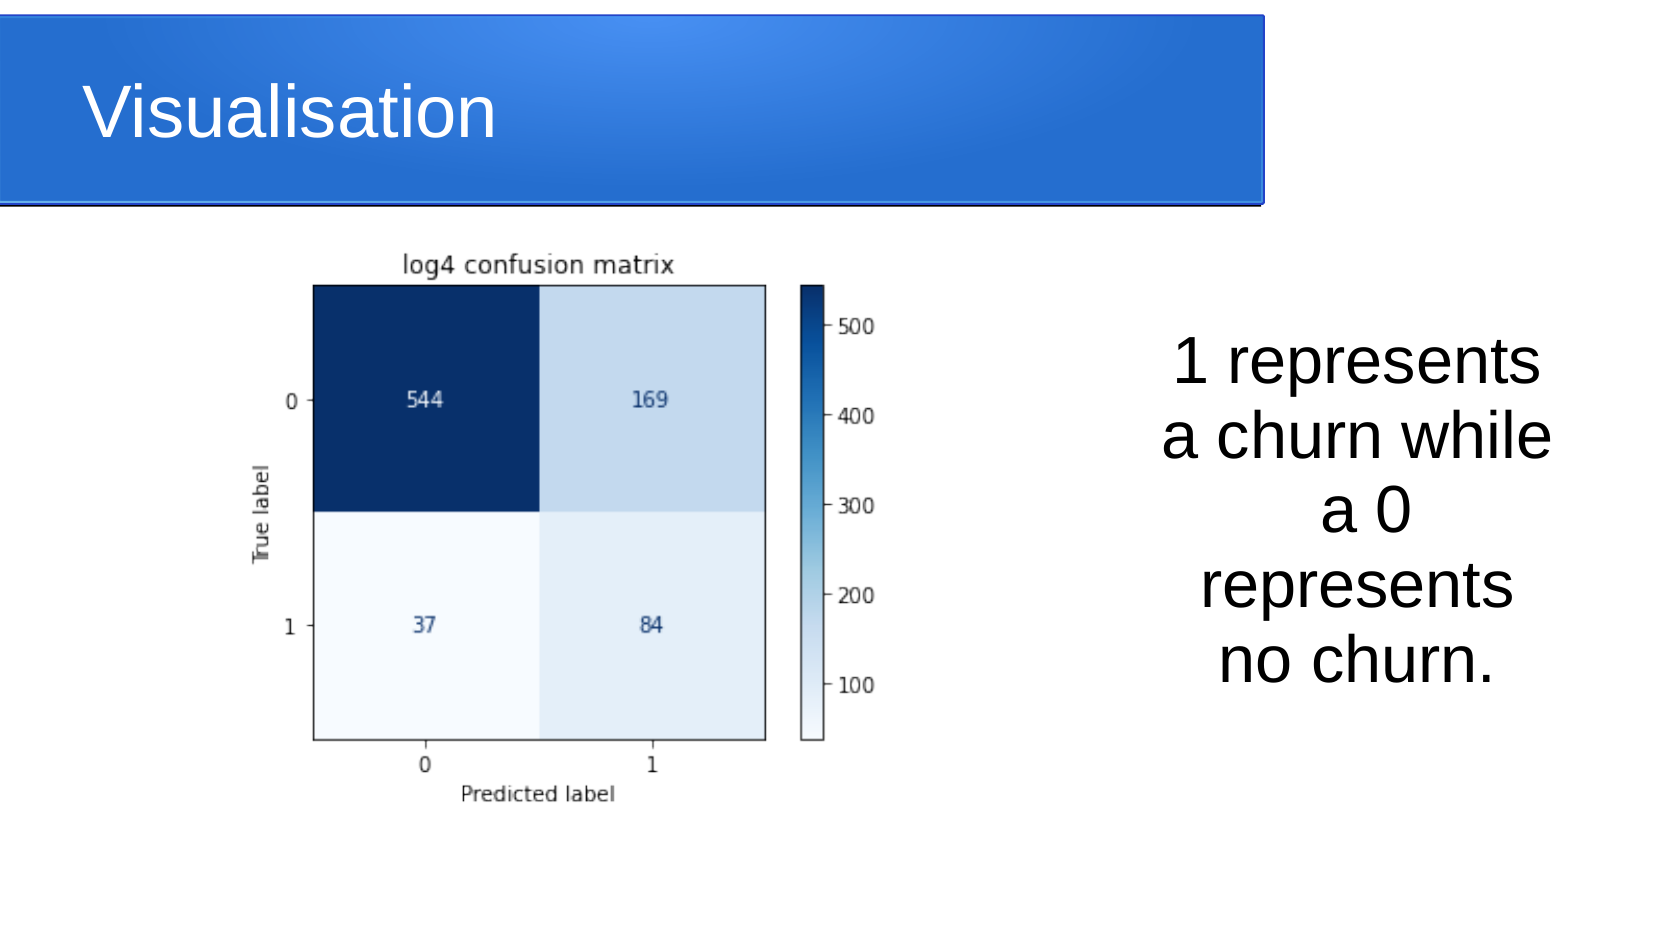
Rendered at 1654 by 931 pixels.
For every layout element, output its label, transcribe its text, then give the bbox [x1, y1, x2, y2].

picture [240, 239, 890, 819]
subtitle 1 represents a churn while a 0 represents no churn. [1155, 240, 1561, 780]
title Visualisation [82, 35, 1235, 189]
